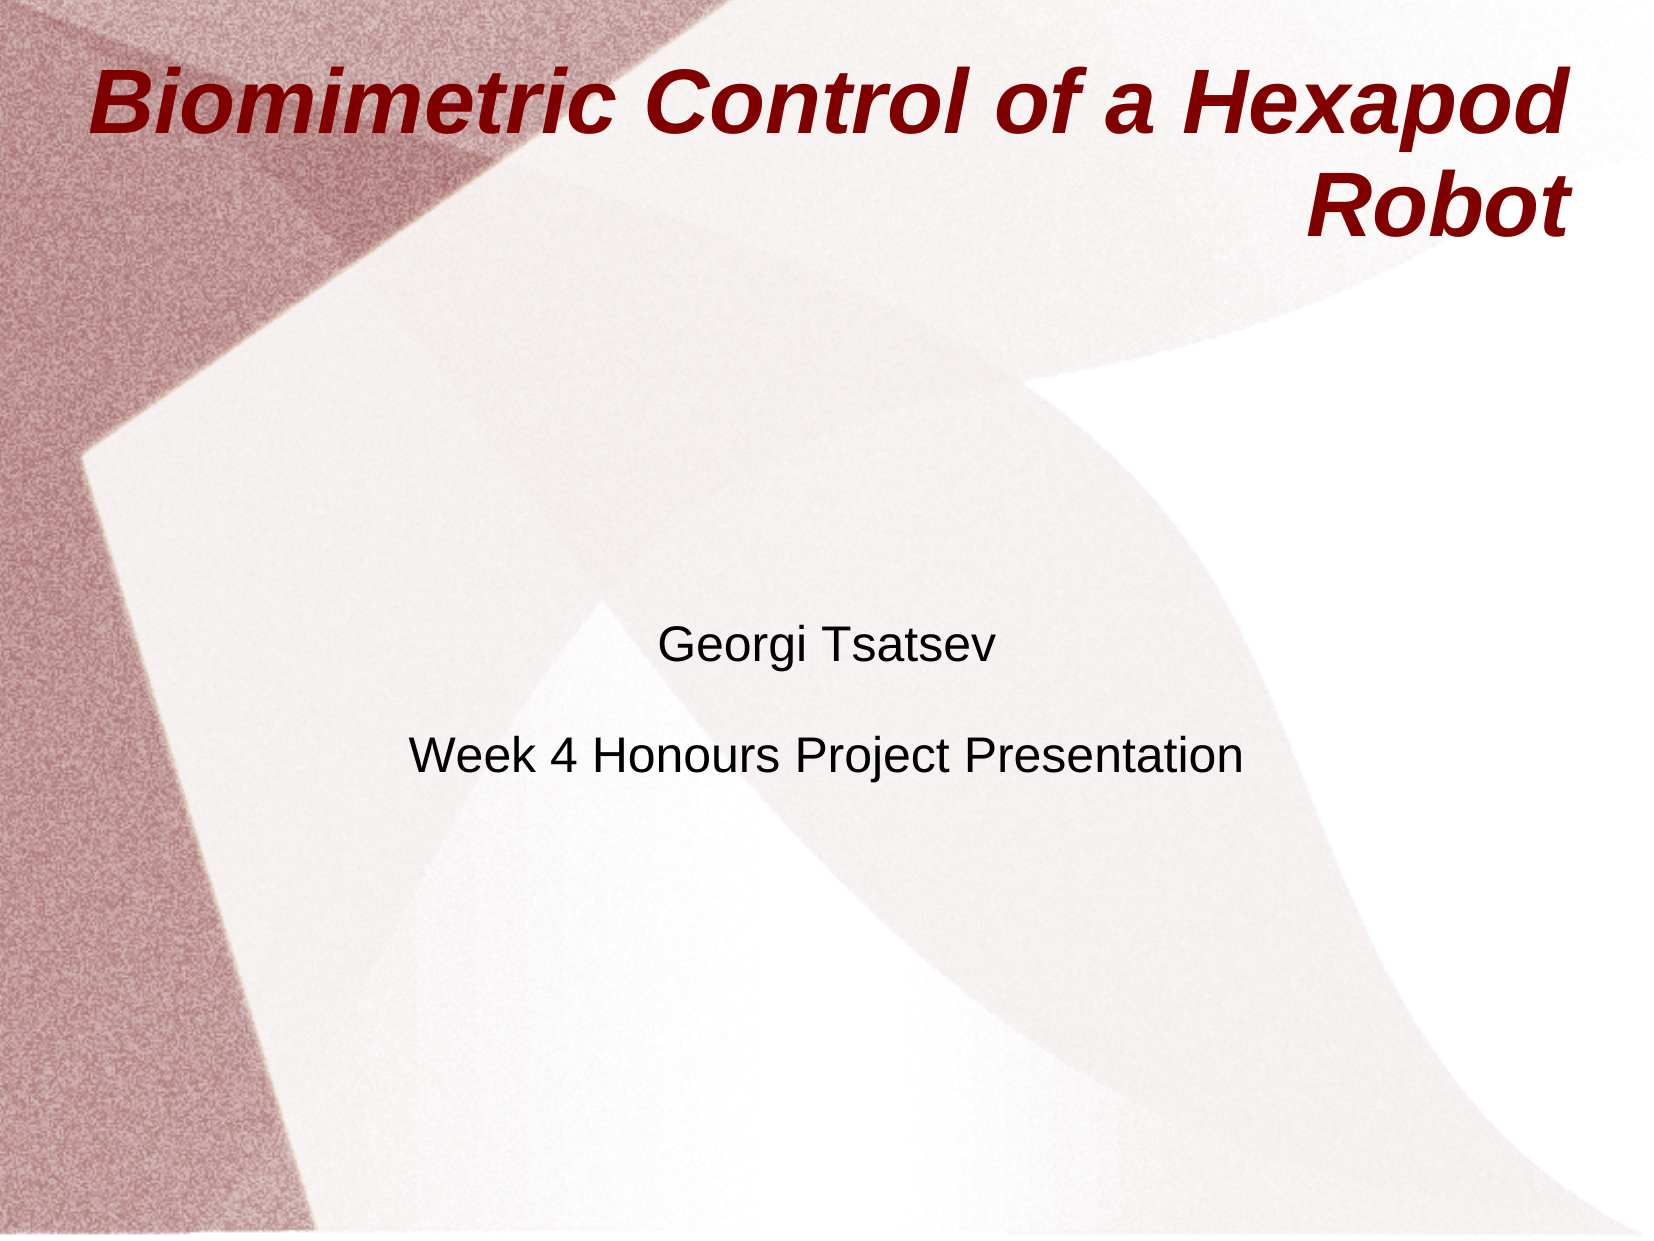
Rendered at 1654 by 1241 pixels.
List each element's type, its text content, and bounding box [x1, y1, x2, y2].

picture [0, 0, 1654, 1241]
subtitle Georgi Tsatsev Week 4 Honours Project Presentation [82, 290, 1571, 1109]
title Biomimetric Control of a Hexapod Robot [82, 49, 1571, 257]
